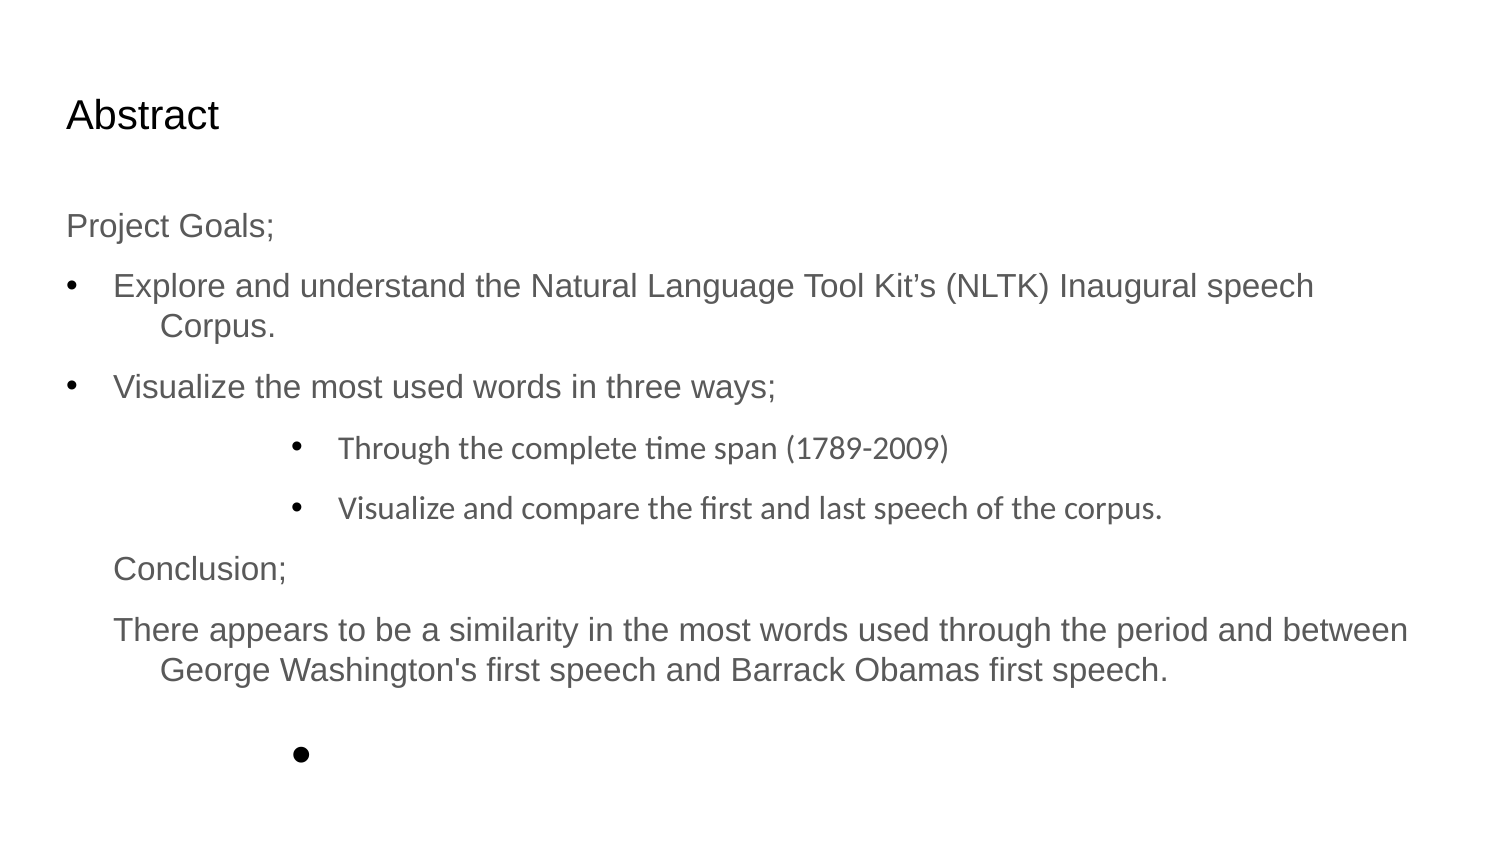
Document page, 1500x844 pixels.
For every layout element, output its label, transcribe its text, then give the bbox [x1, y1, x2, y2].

list Project Goals; Explore and understand the Natural Language Tool Kit’s (NLTK) Inaugural speech Corpus. Visualize the most used words in three ways; Through the complete time span (1789-2009) Visualize and compare the first and last speech of the corpus. Conclusion; There appears to be a similarity in the most words used through the period and between George Washington's first speech and Barrack Obamas first speech. [51, 189, 1449, 750]
title Abstract [51, 72, 890, 149]
